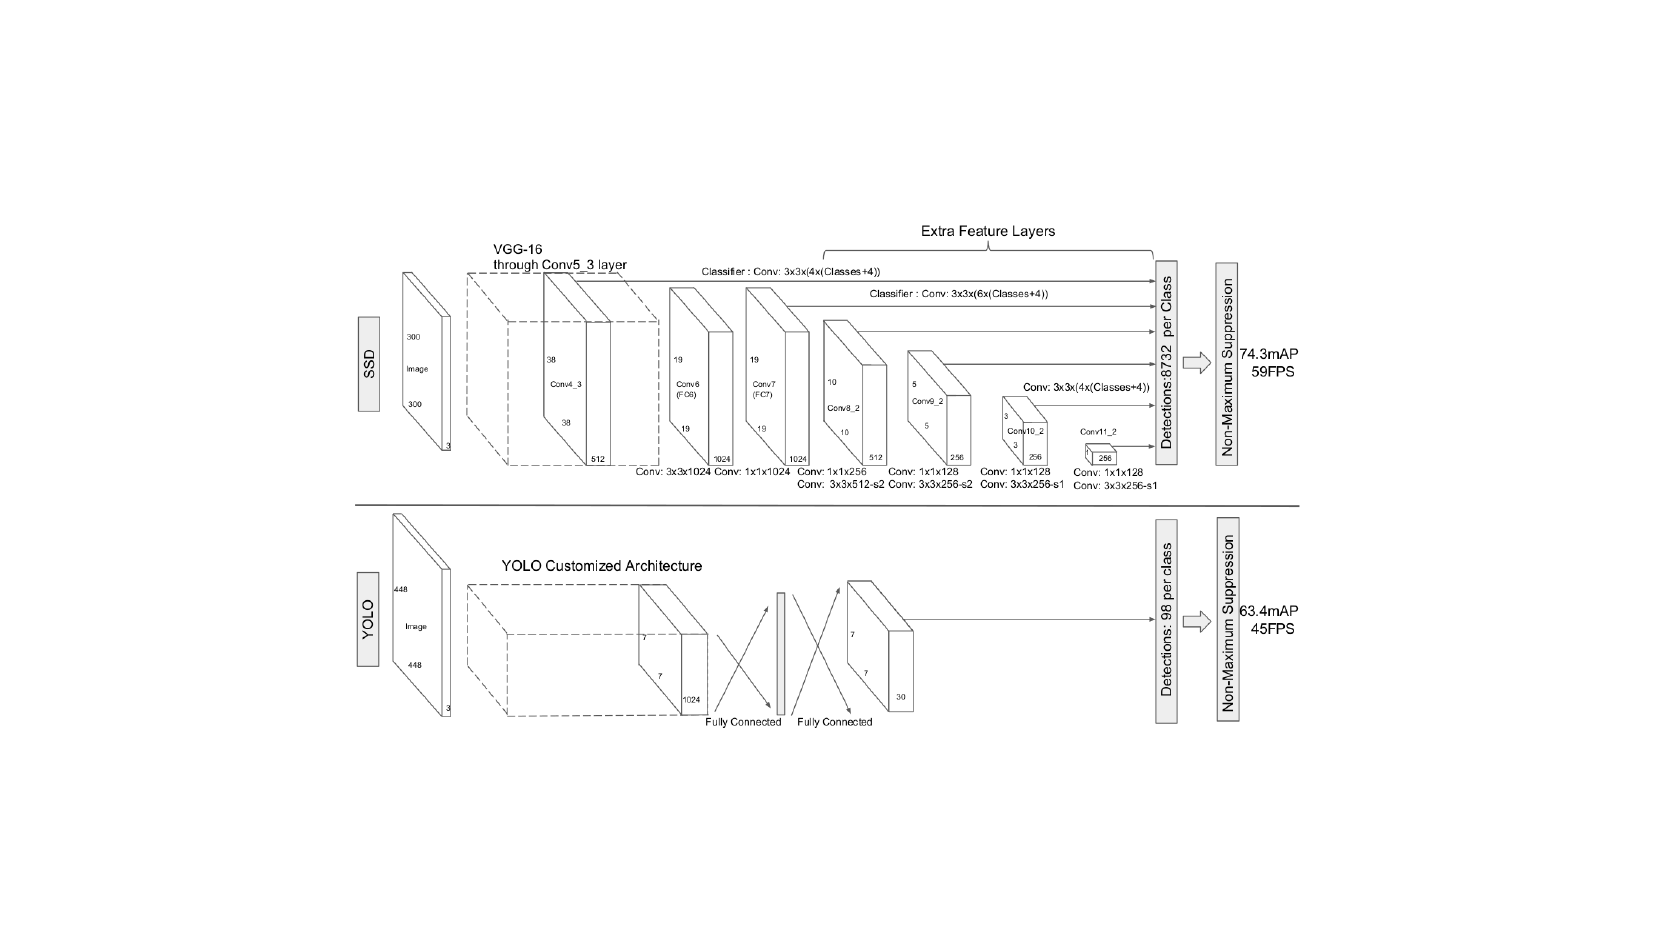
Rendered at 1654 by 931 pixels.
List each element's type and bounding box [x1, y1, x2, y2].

picture [348, 217, 1305, 758]
